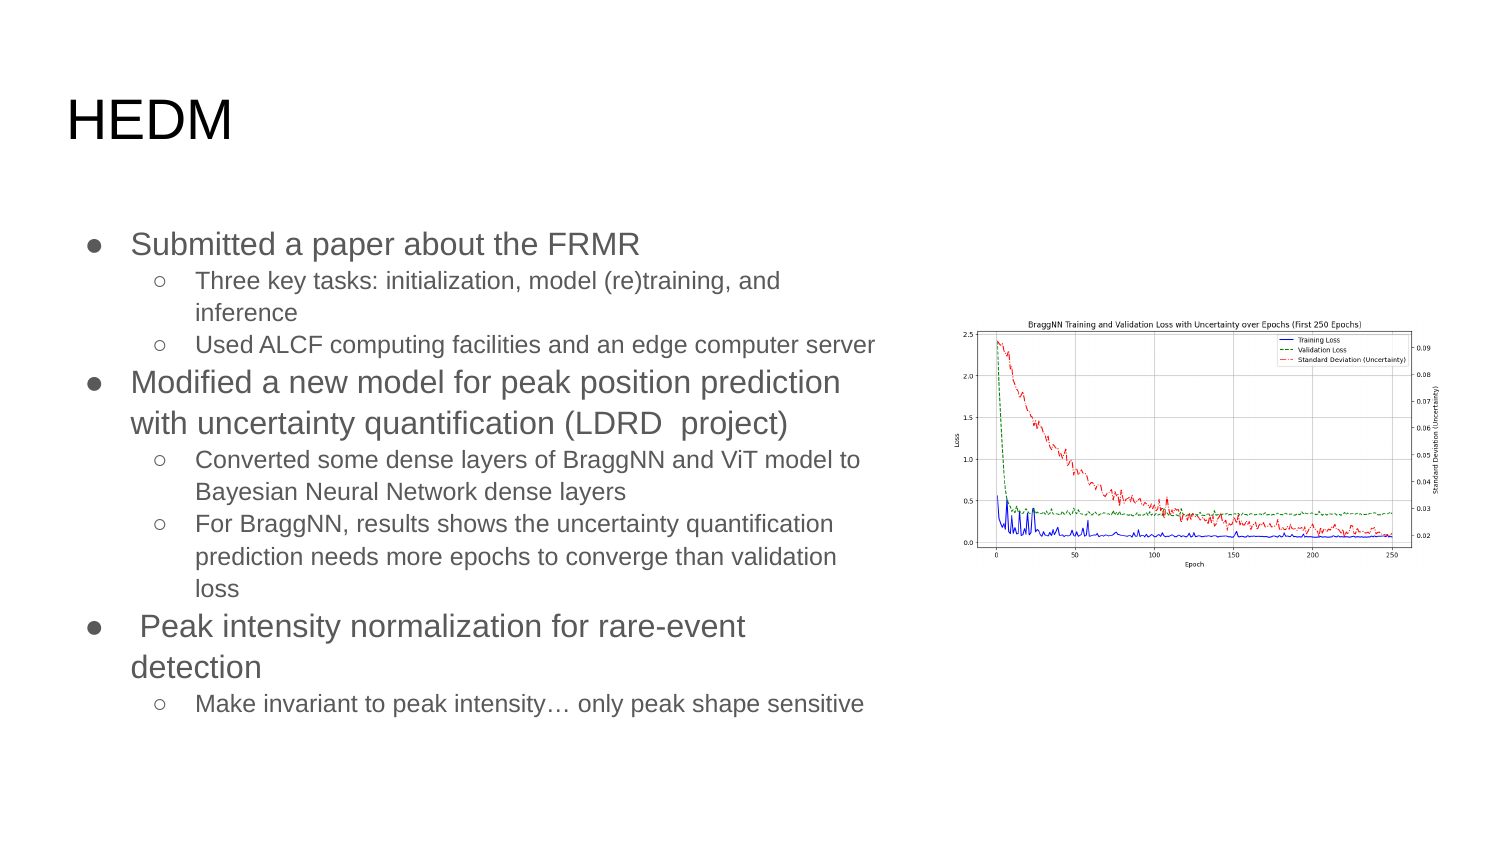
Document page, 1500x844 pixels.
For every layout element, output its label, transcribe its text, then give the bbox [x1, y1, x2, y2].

list Submitted a paper about the FRMR Three key tasks: initialization, model (re)training, and inference Used ALCF computing facilities and an edge computer server Modified a new model for peak position prediction with uncertainty quantification (LDRD project) Converted some dense layers of BraggNN and ViT model to Bayesian Neural Network dense layers For BraggNN, results shows the uncertainty quantification prediction needs more epochs to converge than validation loss Peak intensity normalization for rare-event detection Make invariant to peak intensity… only peak shape sensitive [51, 205, 901, 758]
picture [949, 316, 1444, 572]
title HEDM [51, 72, 1449, 167]
